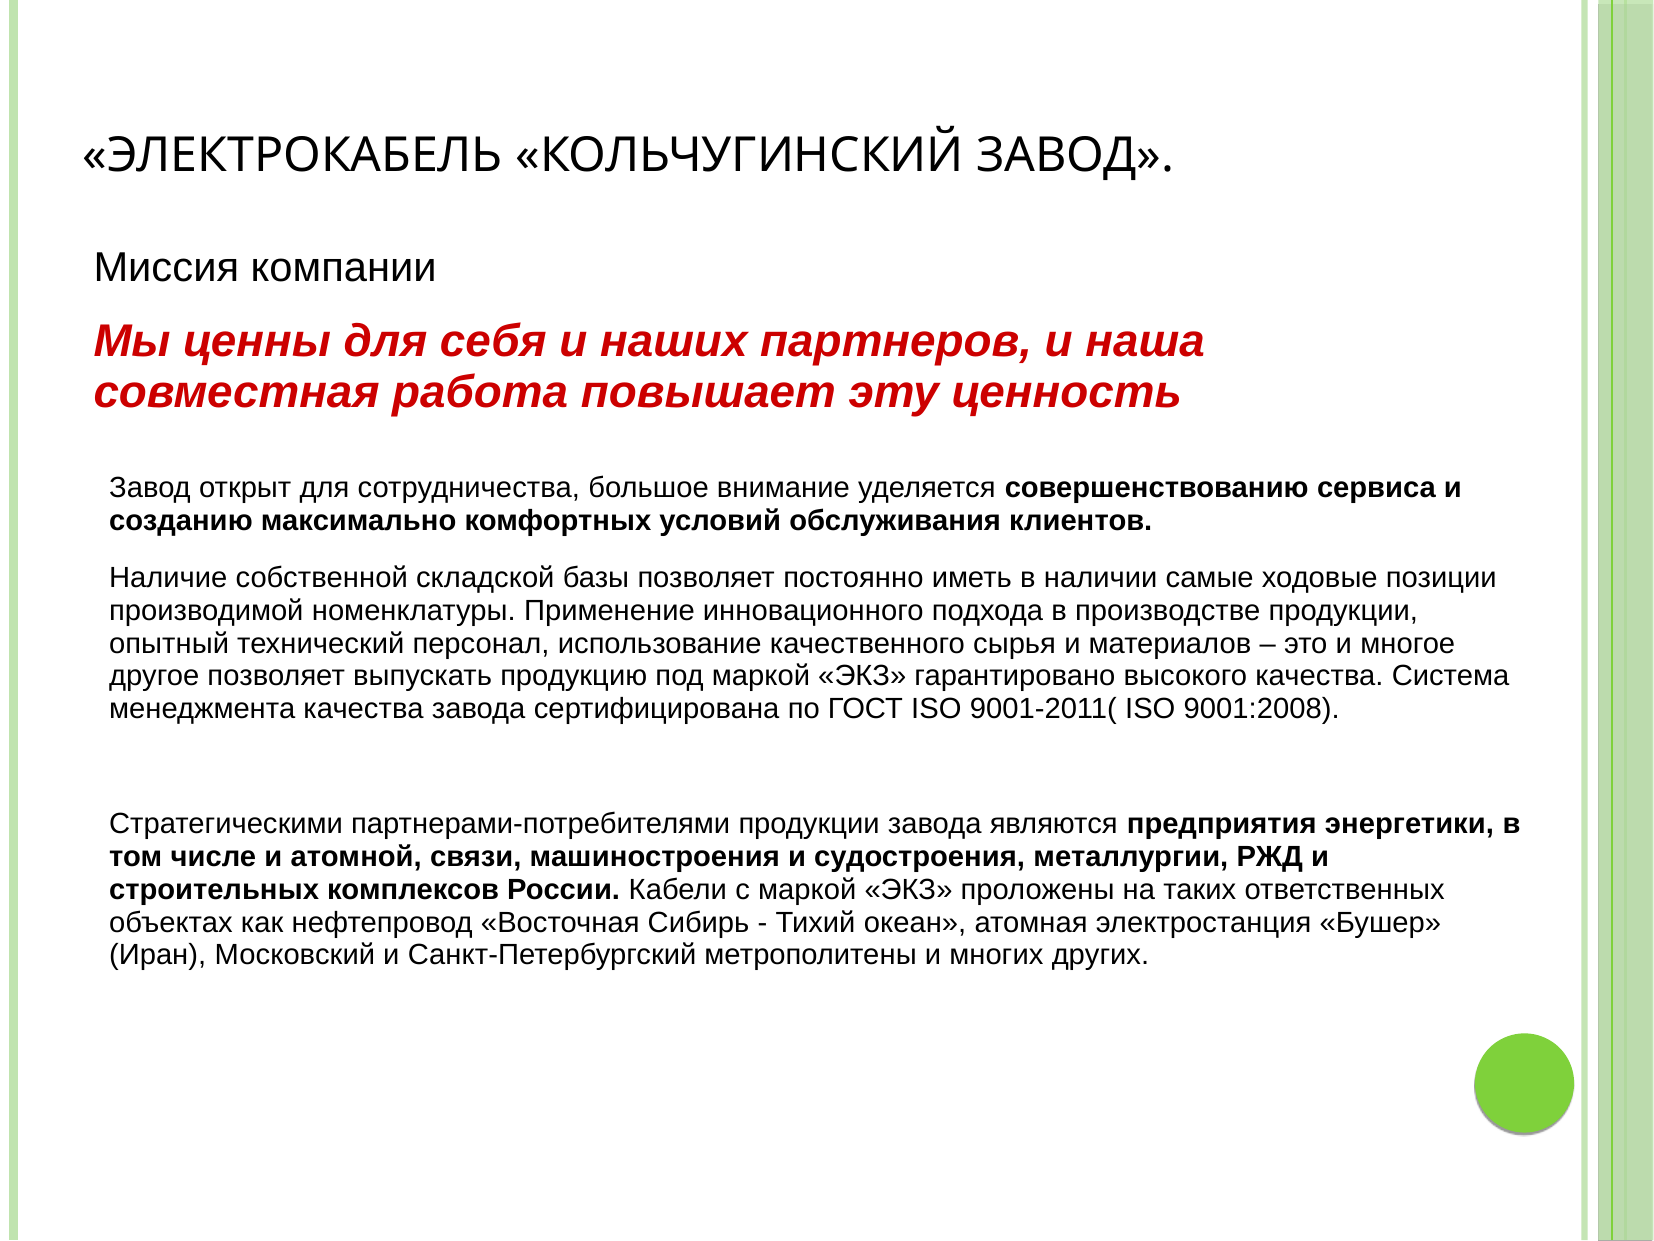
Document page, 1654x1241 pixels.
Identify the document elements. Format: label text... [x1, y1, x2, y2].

text_box Миссия компании Мы ценны для себя и наших партнеров, и наша совместная работа повышает эту ценность [78, 236, 1430, 473]
title «ЭЛЕКТРОКАБЕЛЬ «КОЛЬЧУГИНСКИЙ ЗАВОД». [82, 49, 1433, 257]
text_box Завод открыт для сотрудничества, большое внимание уделяется совершенствованию сервиса и созданию максимально комфортных условий обслуживания клиентов. Наличие собственной складской базы позволяет постоянно иметь в наличии самые ходовые позиции производимой номенклатуры. Применение инновационного подхода в производстве продукции, опытный технический персонал, использование качественного сырья и материалов – это и многое другое позволяет выпускать продукцию под маркой «ЭКЗ» гарантировано высокого качества. Система менеджмента качества завода сертифицирована по ГОСТ ISO 9001-2011( ISO 9001:2008). Стратегическими партнерами-потребителями продукции завода являются предприятия энергетики, в том числе и атомной, связи, машиностроения и судостроения, металлургии, РЖД и строительных комплексов России. Кабели с маркой «ЭКЗ» проложены на таких ответственных объектах как нефтепровод «Восточная Сибирь - Тихий океан», атомная электростанция «Бушер» (Иран), Московский и Санкт-Петербургский метрополитены и многих других. [94, 463, 1548, 1102]
